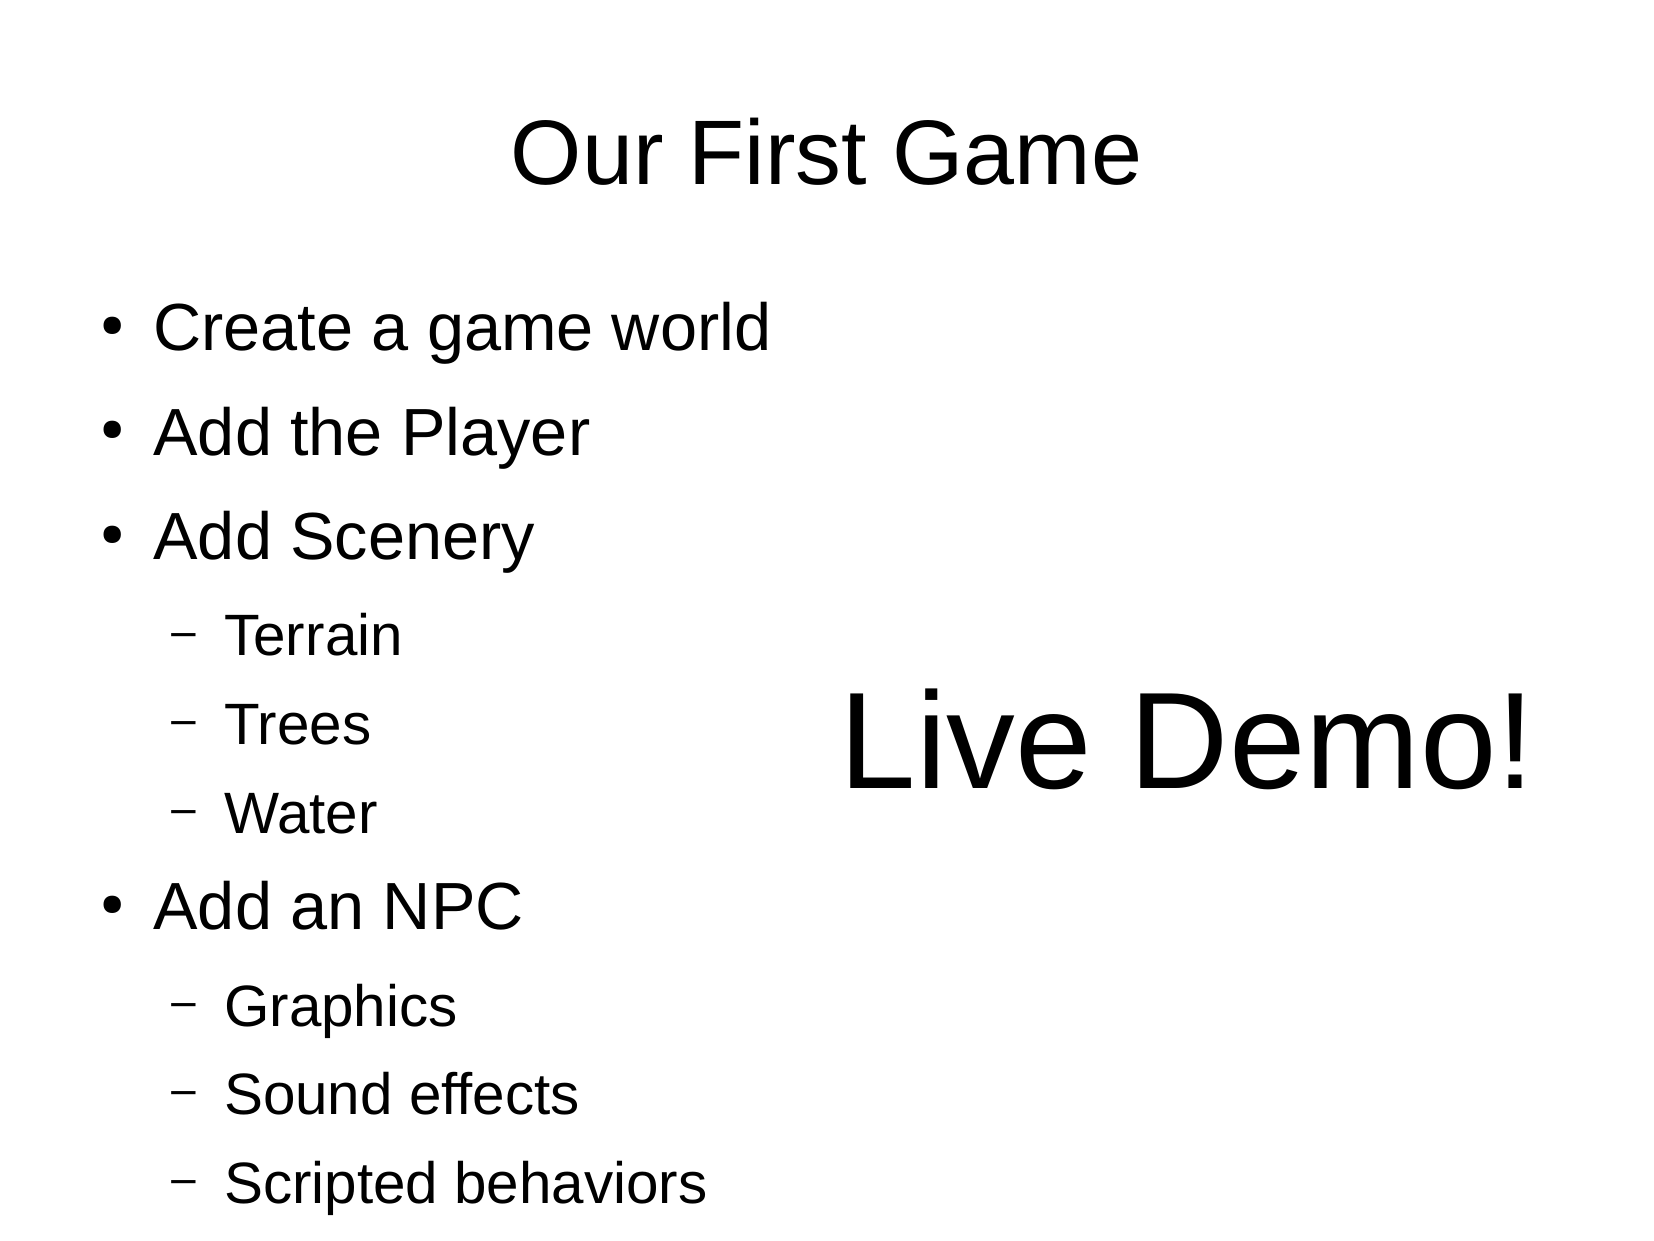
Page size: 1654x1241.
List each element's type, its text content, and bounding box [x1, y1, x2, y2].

title Our First Game [82, 49, 1571, 257]
text_box Live Demo! [825, 656, 1580, 826]
list Create a game world Add the Player Add Scenery Terrain Trees Water Add an NPC Graphics Sound effects Scripted behaviors [82, 290, 1571, 1215]
